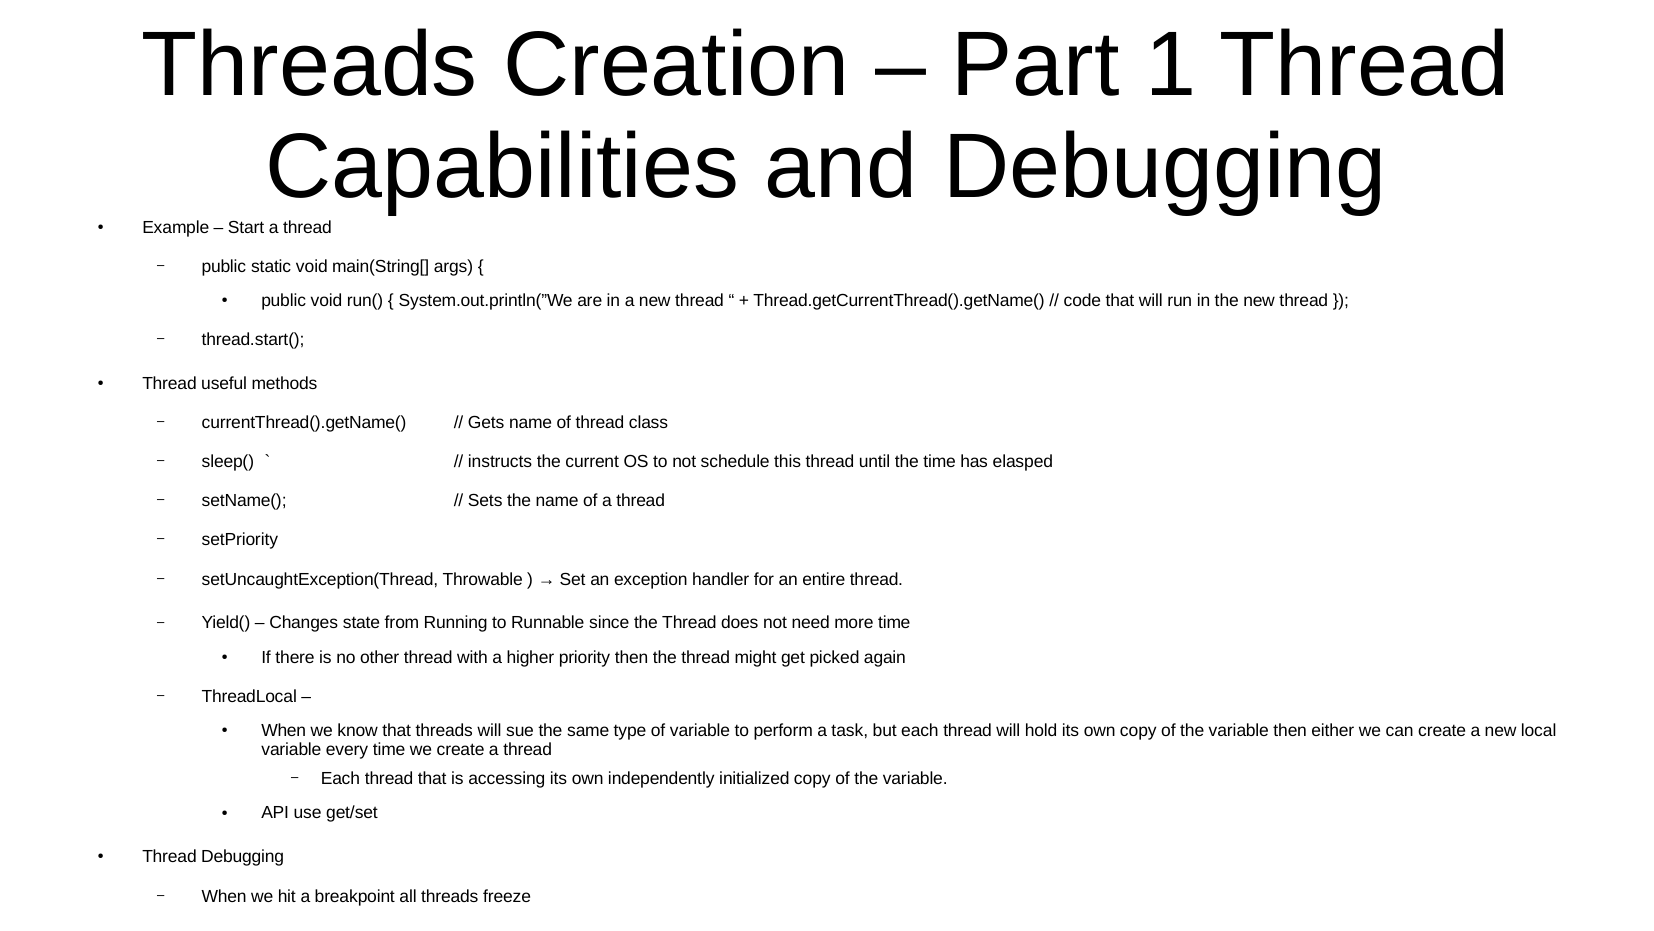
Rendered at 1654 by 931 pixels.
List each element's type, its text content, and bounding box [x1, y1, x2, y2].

title Threads Creation – Part 1 Thread Capabilities and Debugging [82, 12, 1571, 217]
list Example – Start a thread public static void main(String[] args) { public void run() { System.out.println(”We are in a new thread “ + Thread.getCurrentThread().getName() // code that will run in the new thread }); thread.start(); Thread useful methods currentThread().getName() // Gets name of thread class sleep() ` // instructs the current OS to not schedule this thread until the time has elasped setName(); // Sets the name of a thread setPriority setUncaughtException(Thread, Throwable ) → Set an exception handler for an entire thread. Yield() – Changes state from Running to Runnable since the Thread does not need more time If there is no other thread with a higher priority then the thread might get picked again ThreadLocal – When we know that threads will sue the same type of variable to perform a task, but each thread will hold its own copy of the variable then either we can create a new local variable every time we create a thread Each thread that is accessing its own independently initialized copy of the variable. API use get/set Thread Debugging When we hit a breakpoint all threads freeze [82, 217, 1621, 916]
